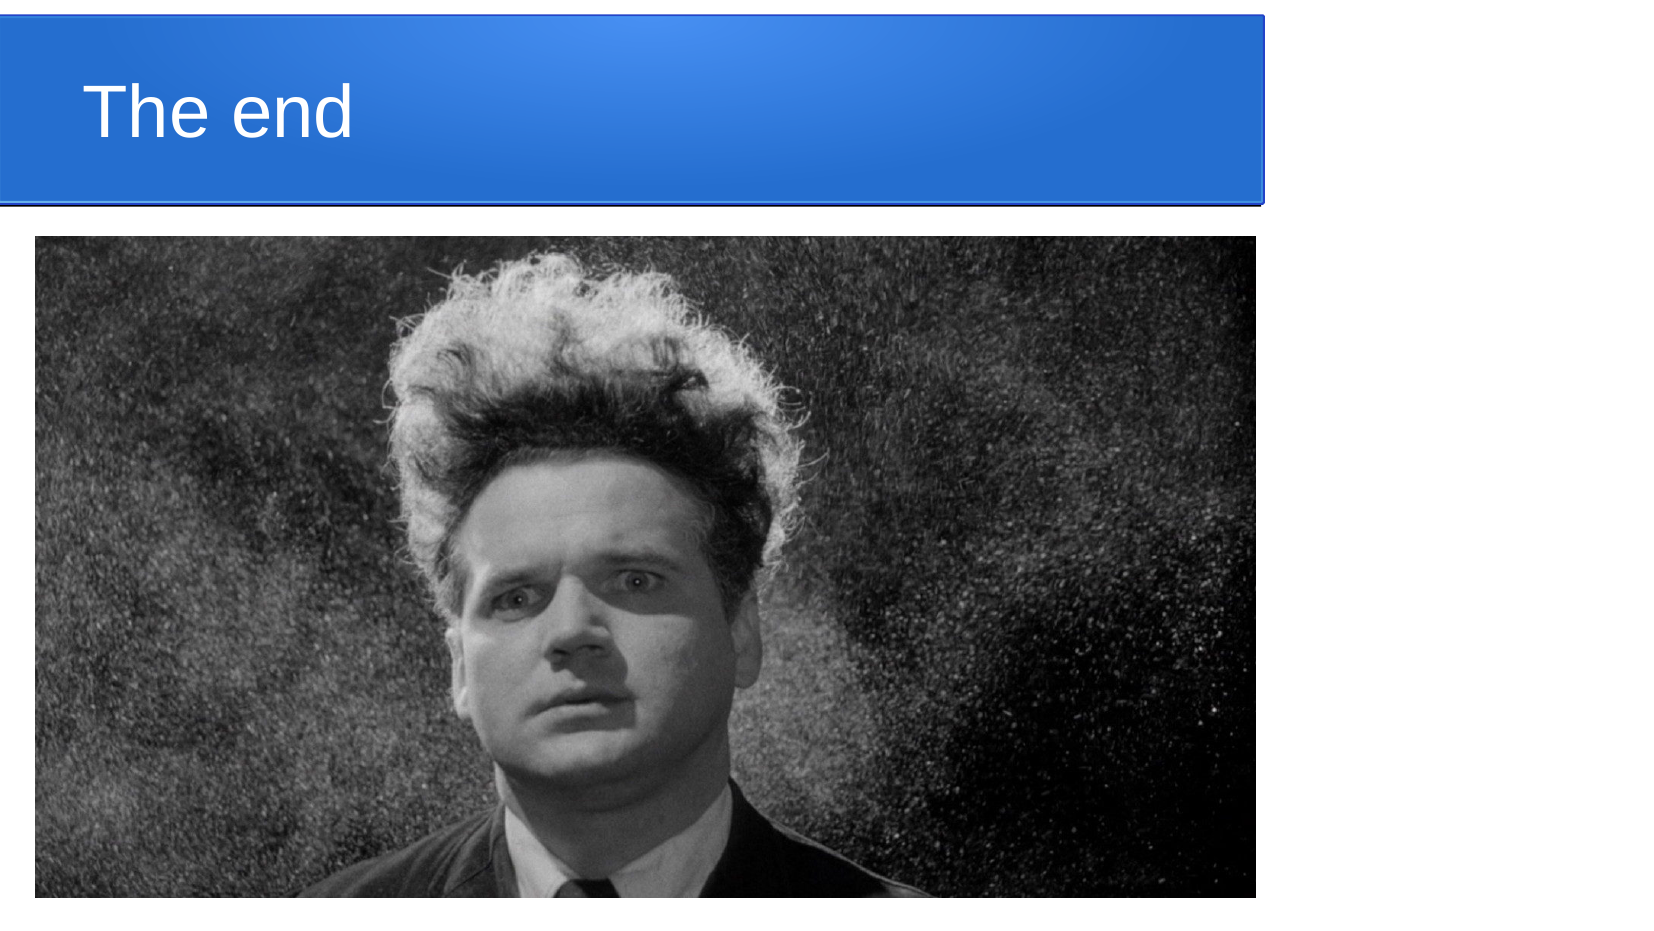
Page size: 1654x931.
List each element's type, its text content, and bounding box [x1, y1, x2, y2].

title The end [82, 35, 1235, 189]
picture [35, 236, 1256, 898]
